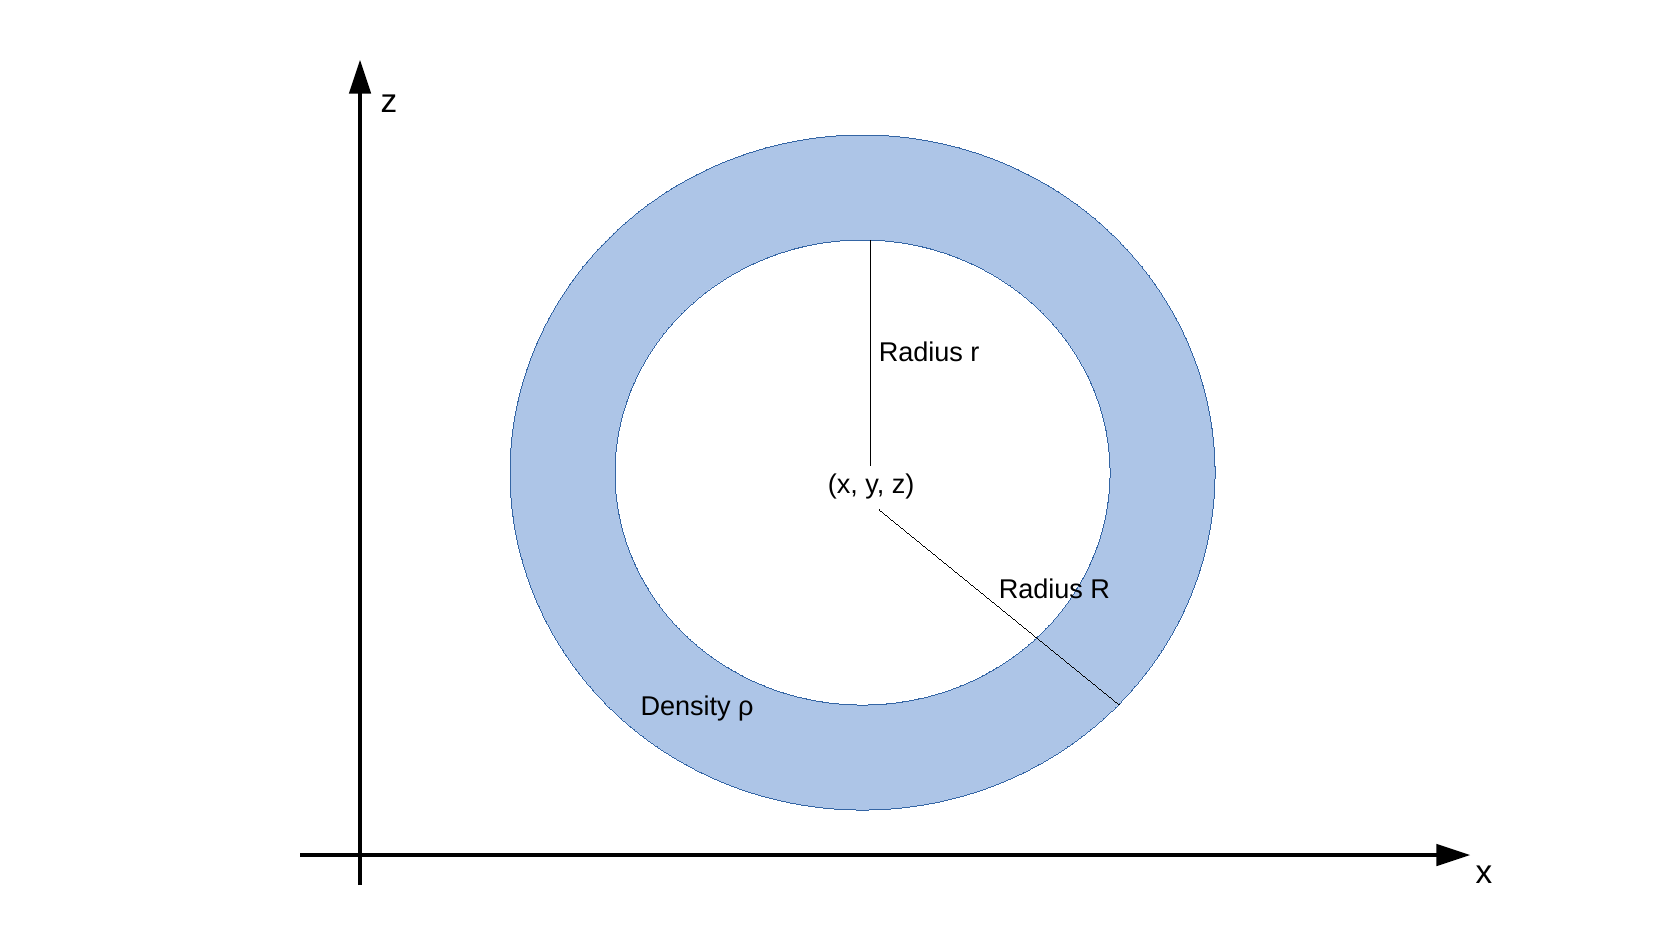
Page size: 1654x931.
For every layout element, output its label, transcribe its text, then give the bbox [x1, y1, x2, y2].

text_box z [365, 75, 520, 151]
text_box Radius r [864, 330, 1000, 376]
text_box x [1460, 845, 1615, 922]
text_box [510, 135, 1216, 811]
text_box Density ρ [625, 683, 780, 760]
text_box Radius R [984, 566, 1141, 643]
text_box (x, y, z) [813, 461, 949, 507]
